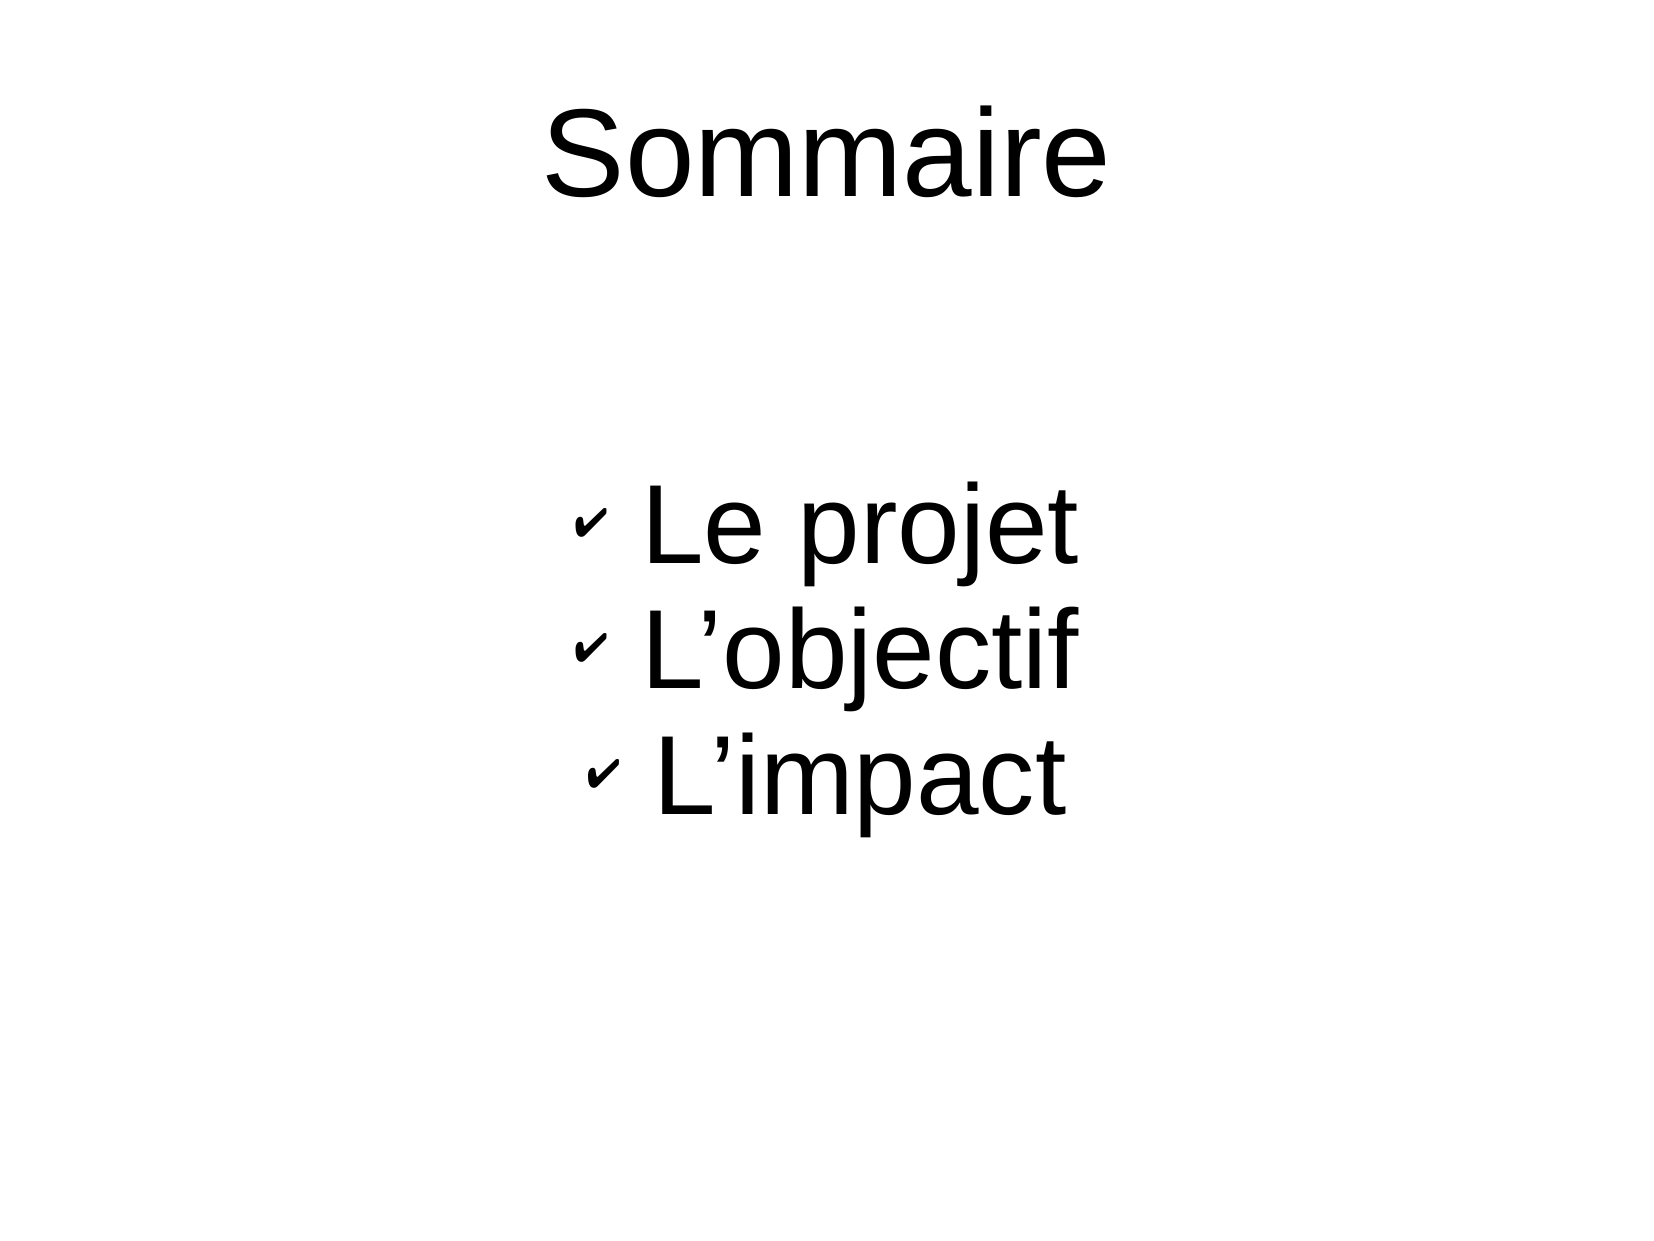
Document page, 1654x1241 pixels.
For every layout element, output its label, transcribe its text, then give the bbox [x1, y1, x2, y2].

subtitle Le projet L’objectif L’impact [82, 290, 1571, 1010]
title Sommaire [82, 49, 1571, 257]
